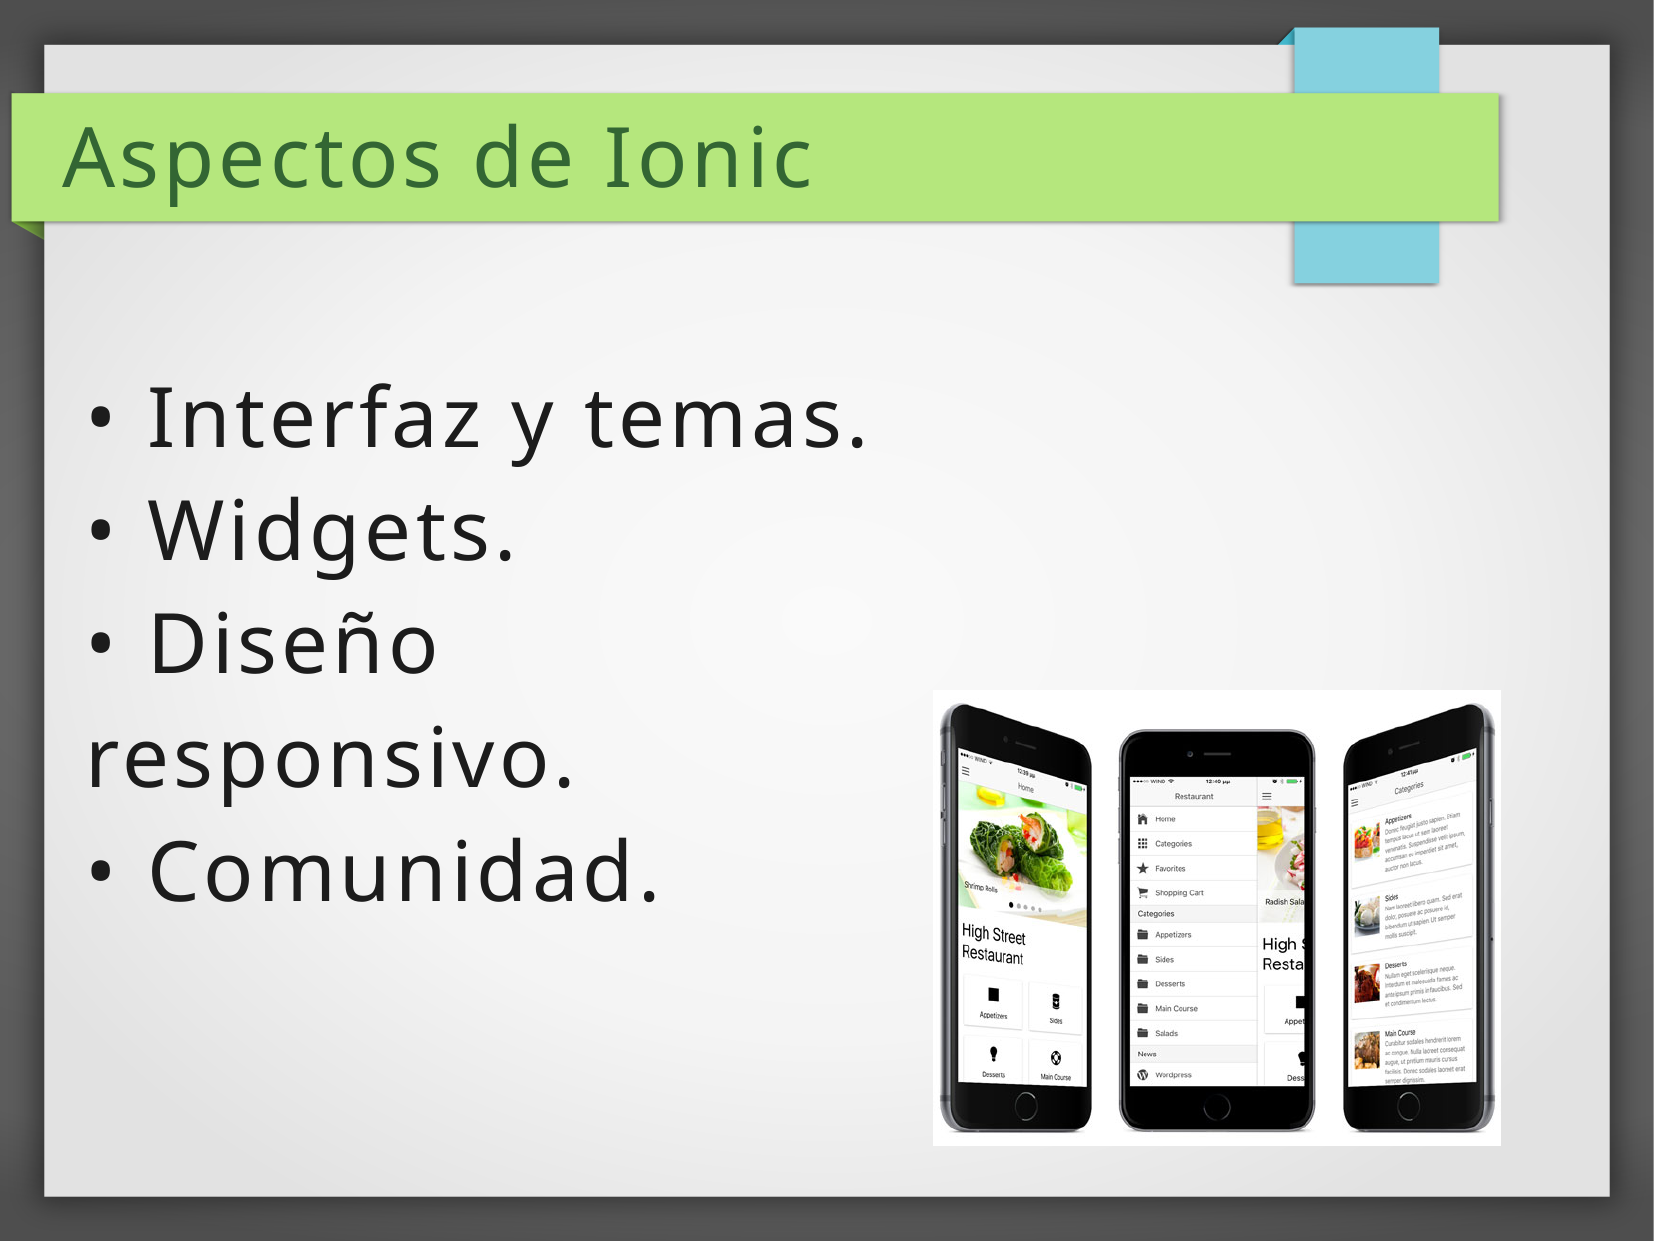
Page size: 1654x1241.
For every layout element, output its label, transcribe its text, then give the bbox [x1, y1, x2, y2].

text_box • Interfaz y temas. • Widgets. • Diseño responsivo. • Comunidad. [70, 350, 957, 948]
text_box Aspectos de Ionic [47, 94, 1489, 217]
picture [0, 0, 1654, 1241]
